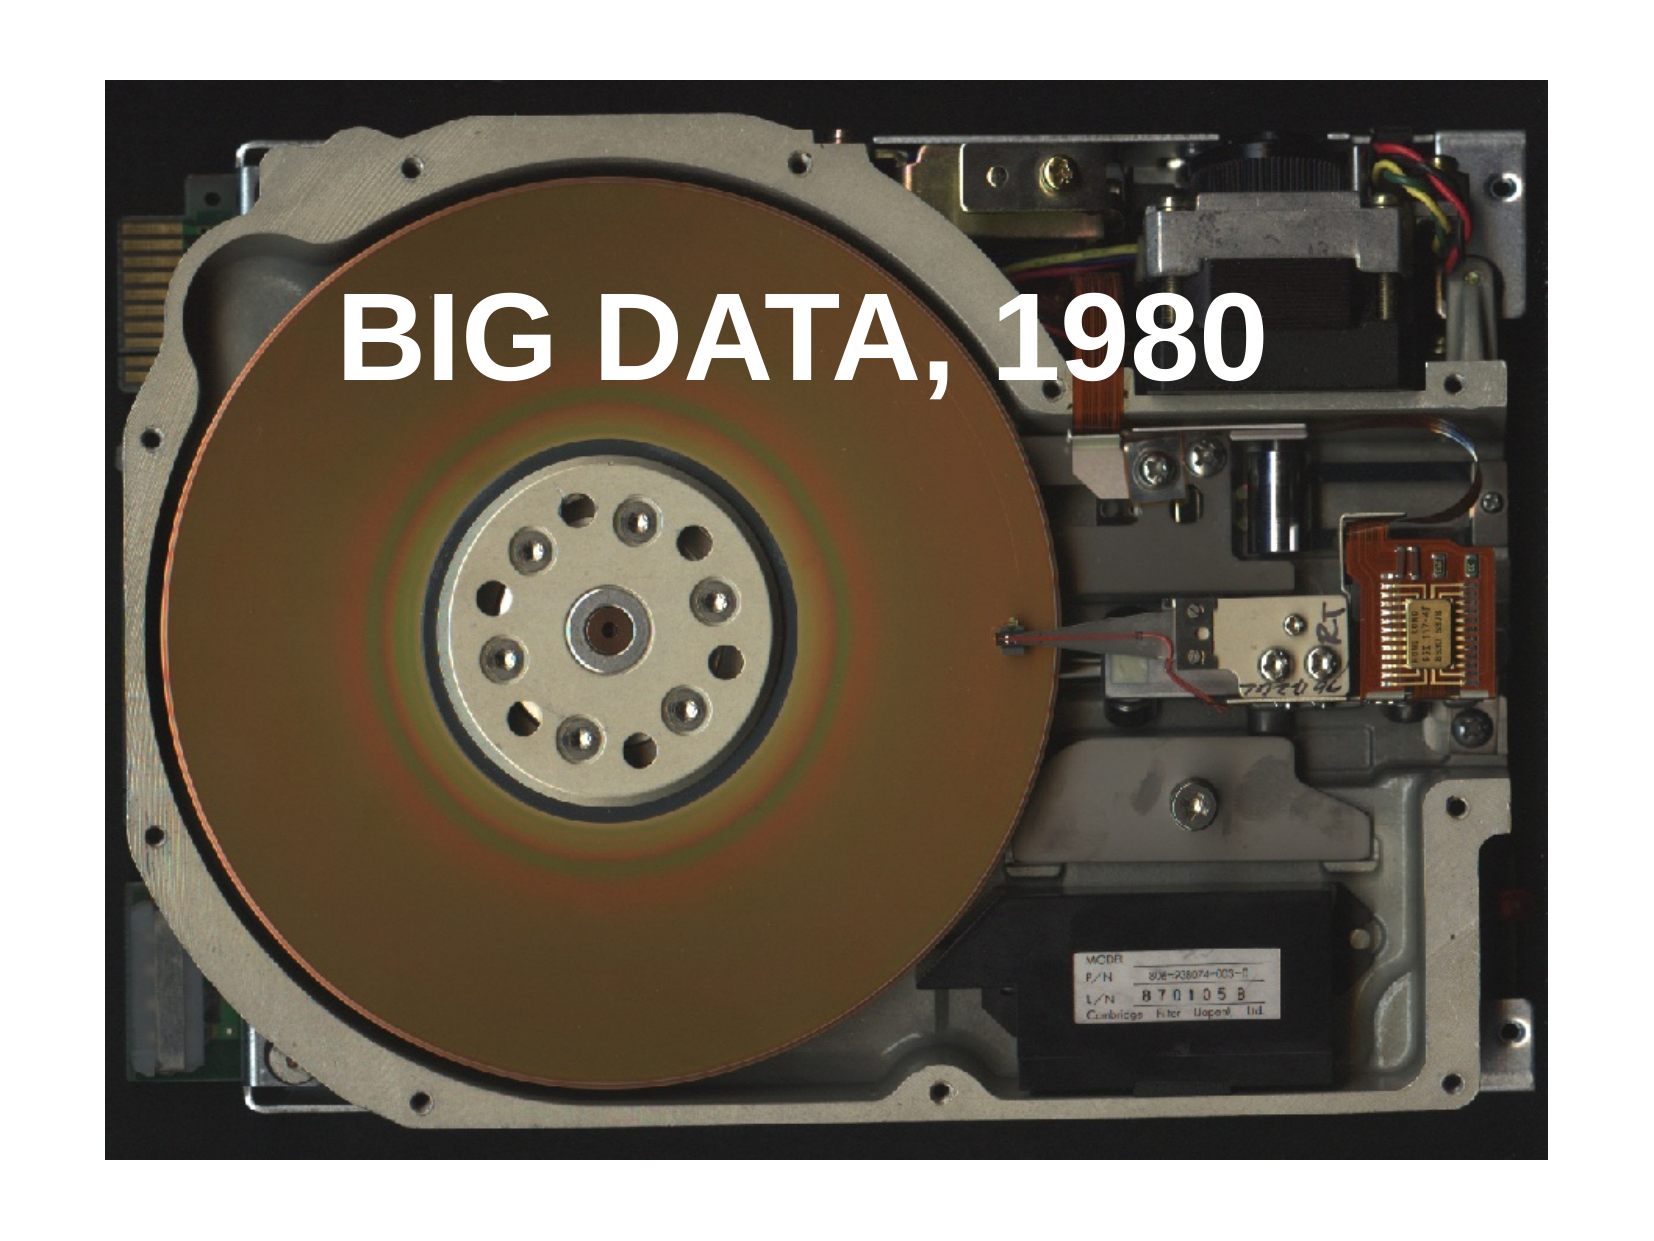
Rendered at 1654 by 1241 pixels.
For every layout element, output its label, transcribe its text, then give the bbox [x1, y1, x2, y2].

picture [105, 80, 1548, 1160]
text_box BIG DATA, 1980 [318, 224, 1288, 449]
